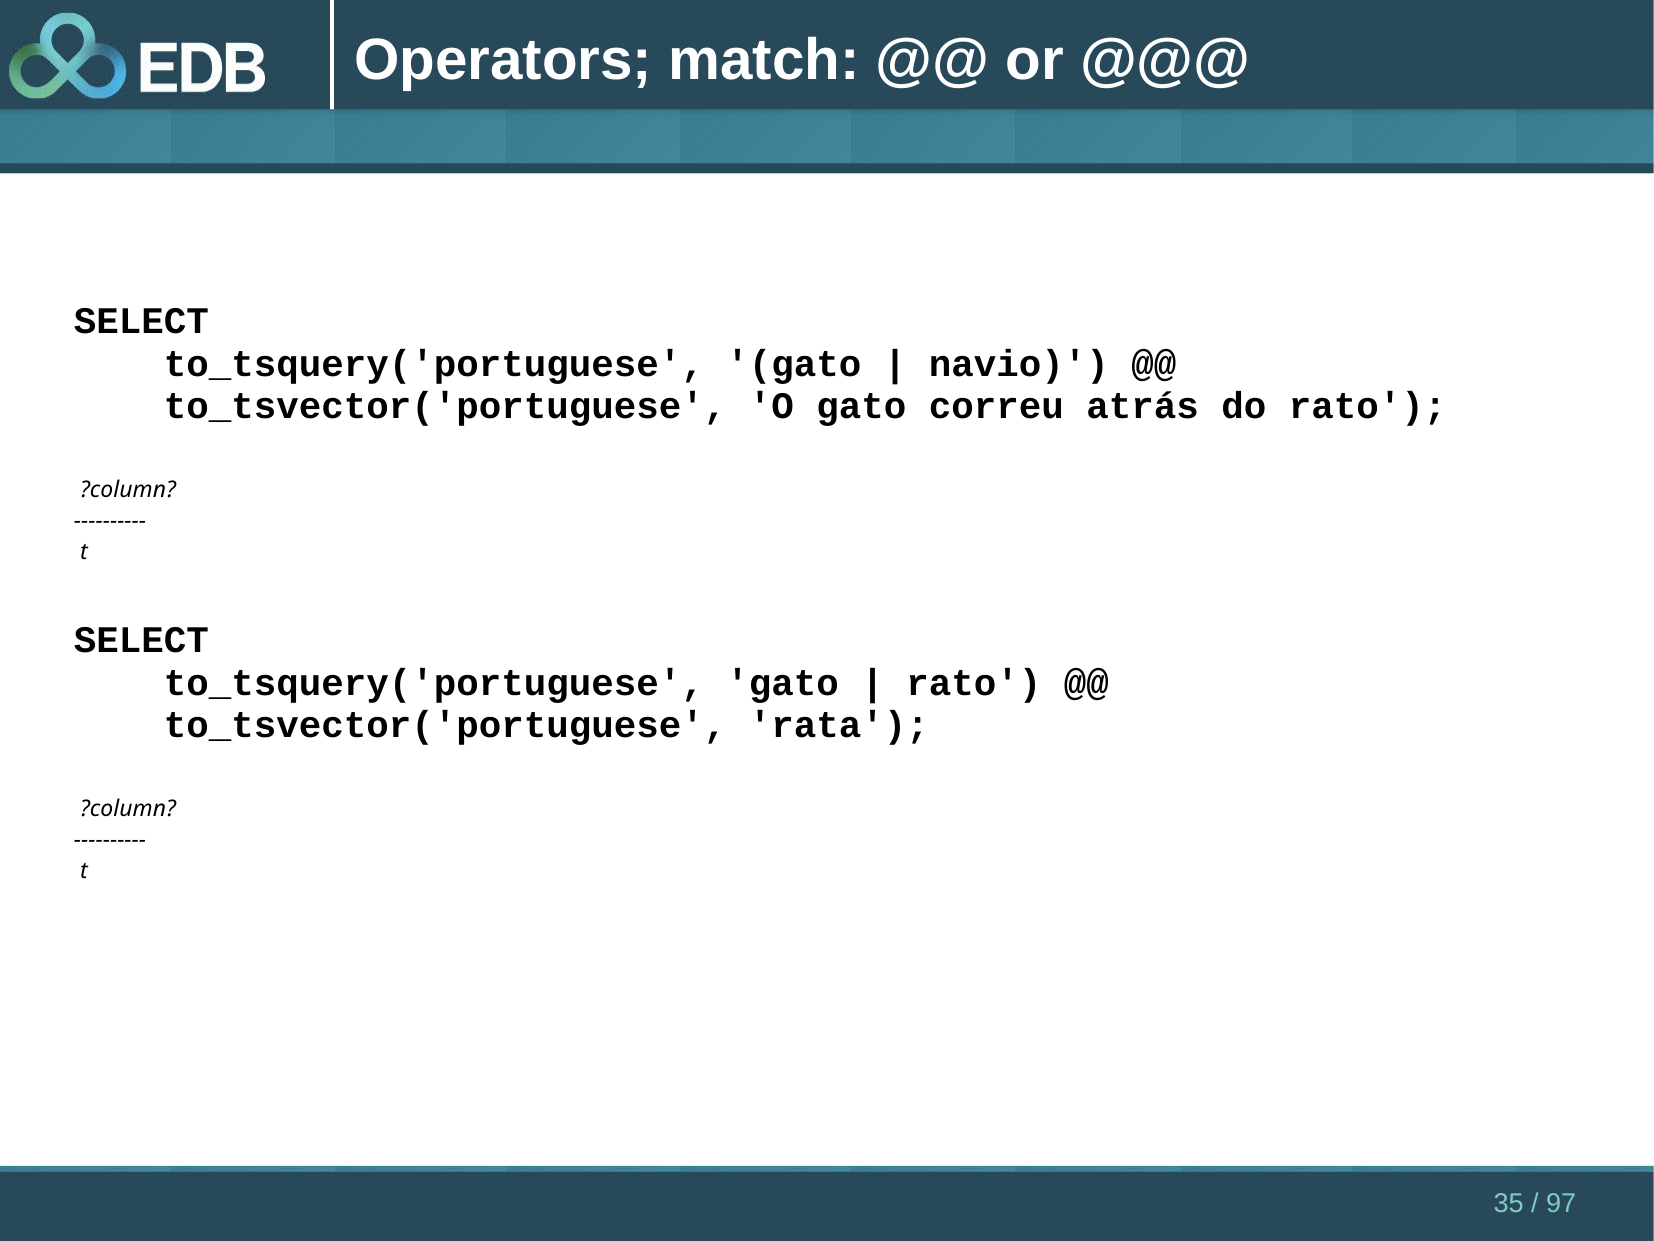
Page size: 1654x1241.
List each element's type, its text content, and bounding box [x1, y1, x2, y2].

text_box SELECT to_tsquery('portuguese', 'gato | rato') @@ to_tsvector('portuguese', 'rata'); ?column? ---------- t [59, 614, 1566, 893]
text_box SELECT to_tsquery('portuguese', '(gato | navio)') @@ to_tsvector('portuguese', 'O gato correu atrás do rato'); ?column? ---------- t [59, 295, 1566, 574]
title Operators; match: @@ or @@@ [354, 26, 1595, 92]
picture [0, 0, 1654, 1241]
